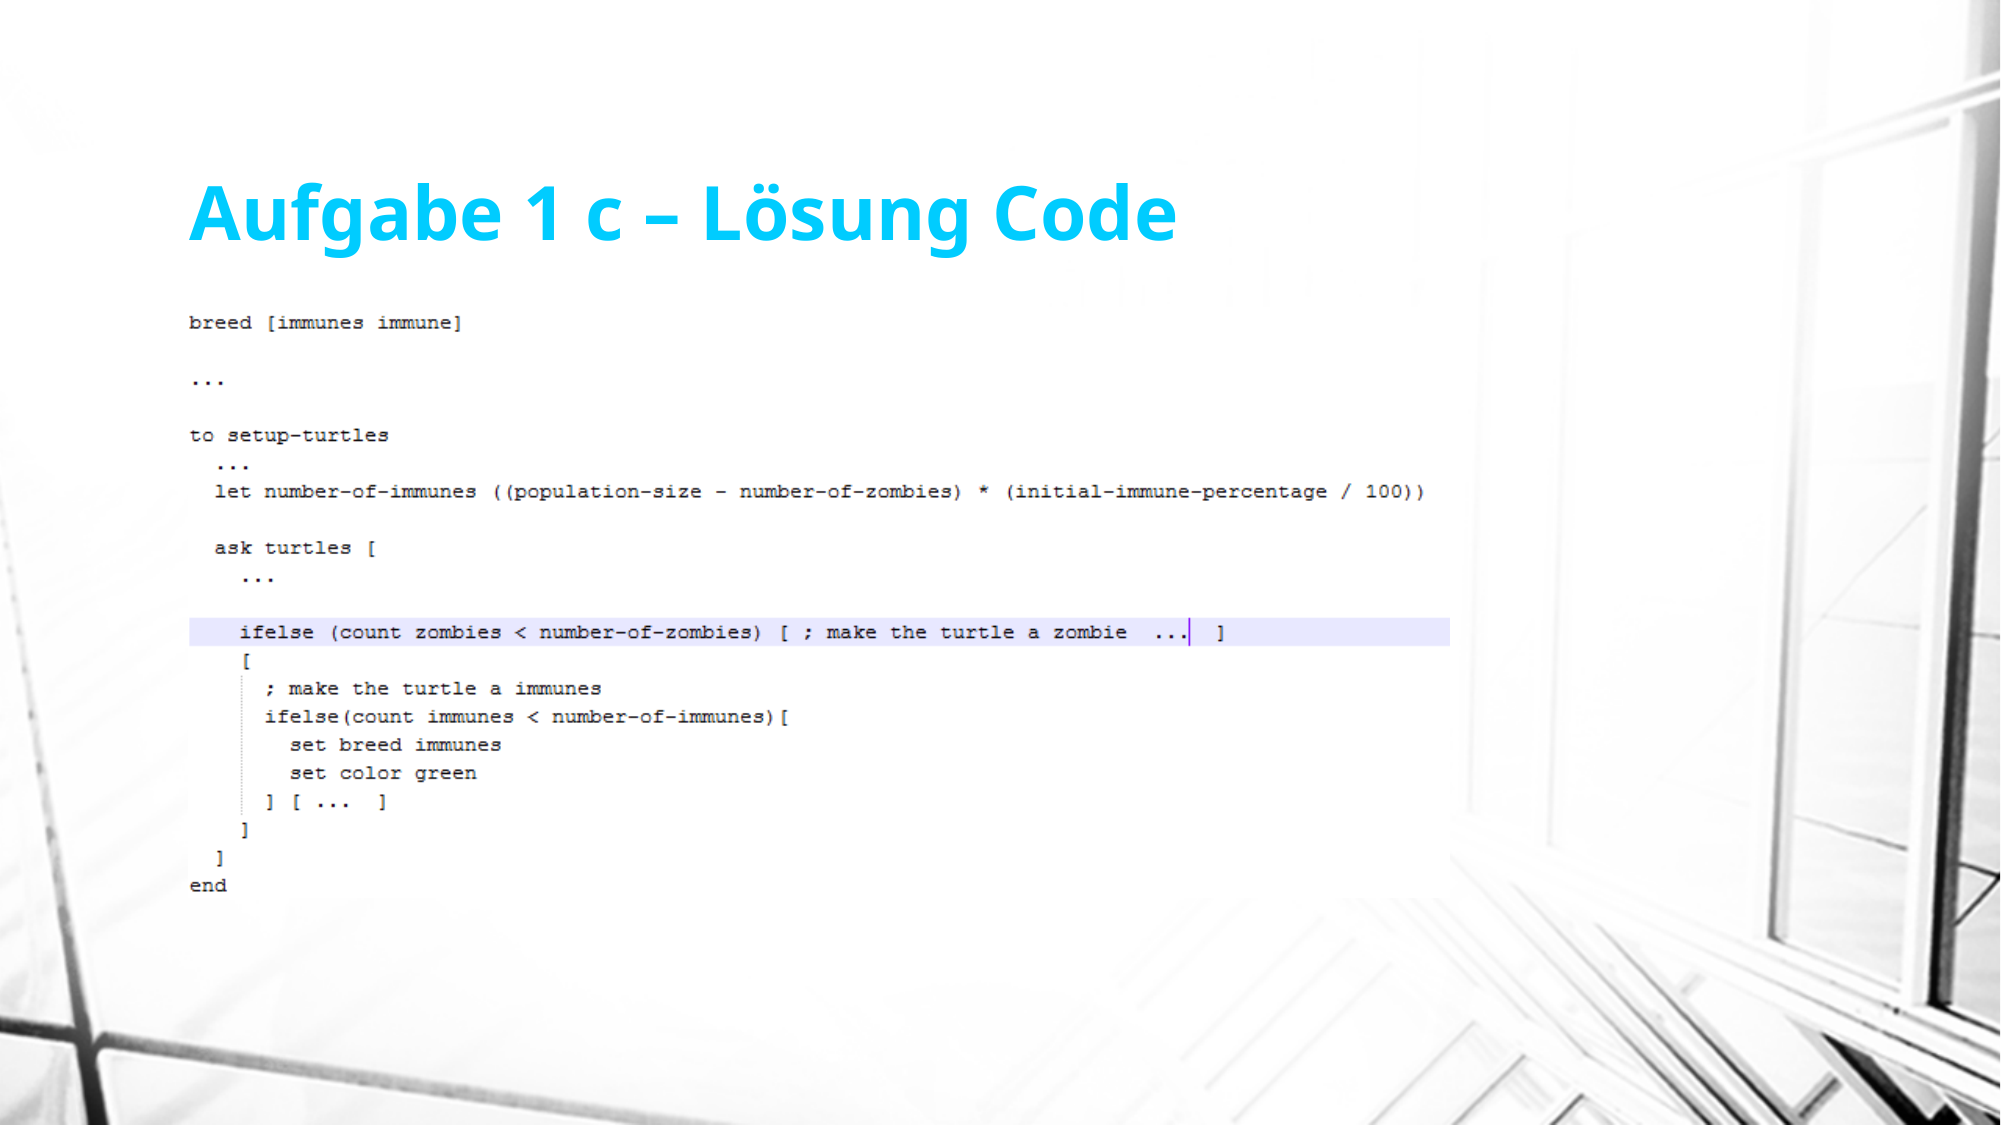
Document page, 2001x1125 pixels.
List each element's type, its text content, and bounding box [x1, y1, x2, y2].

picture [0, 0, 2001, 1125]
title Aufgabe 1 c – Lösung Code [174, 87, 1831, 263]
